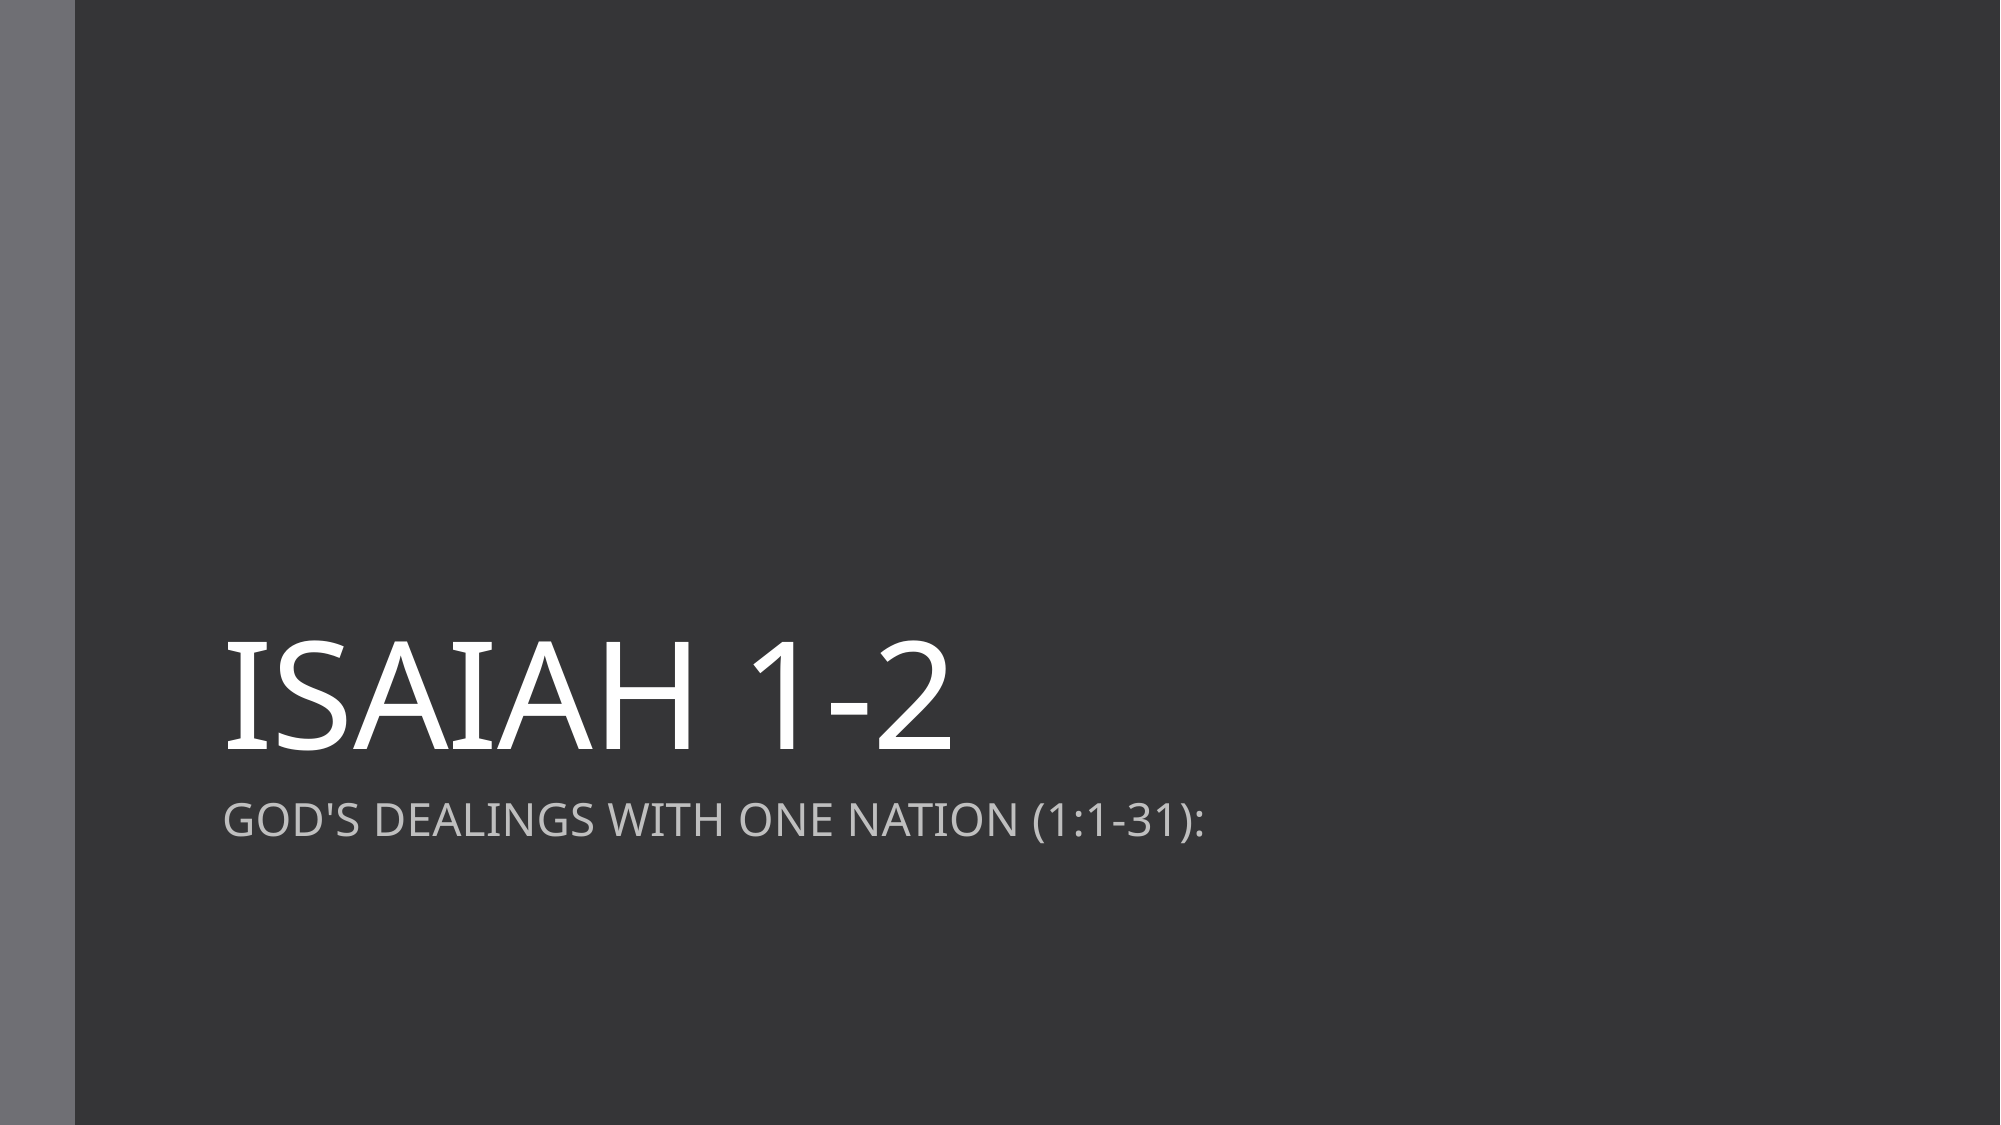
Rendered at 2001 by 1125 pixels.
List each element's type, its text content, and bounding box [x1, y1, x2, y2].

subtitle GOD'S DEALINGS WITH ONE NATION (1:1-31): [206, 787, 1752, 1066]
title ISAIAH 1-2 [206, 124, 1752, 787]
